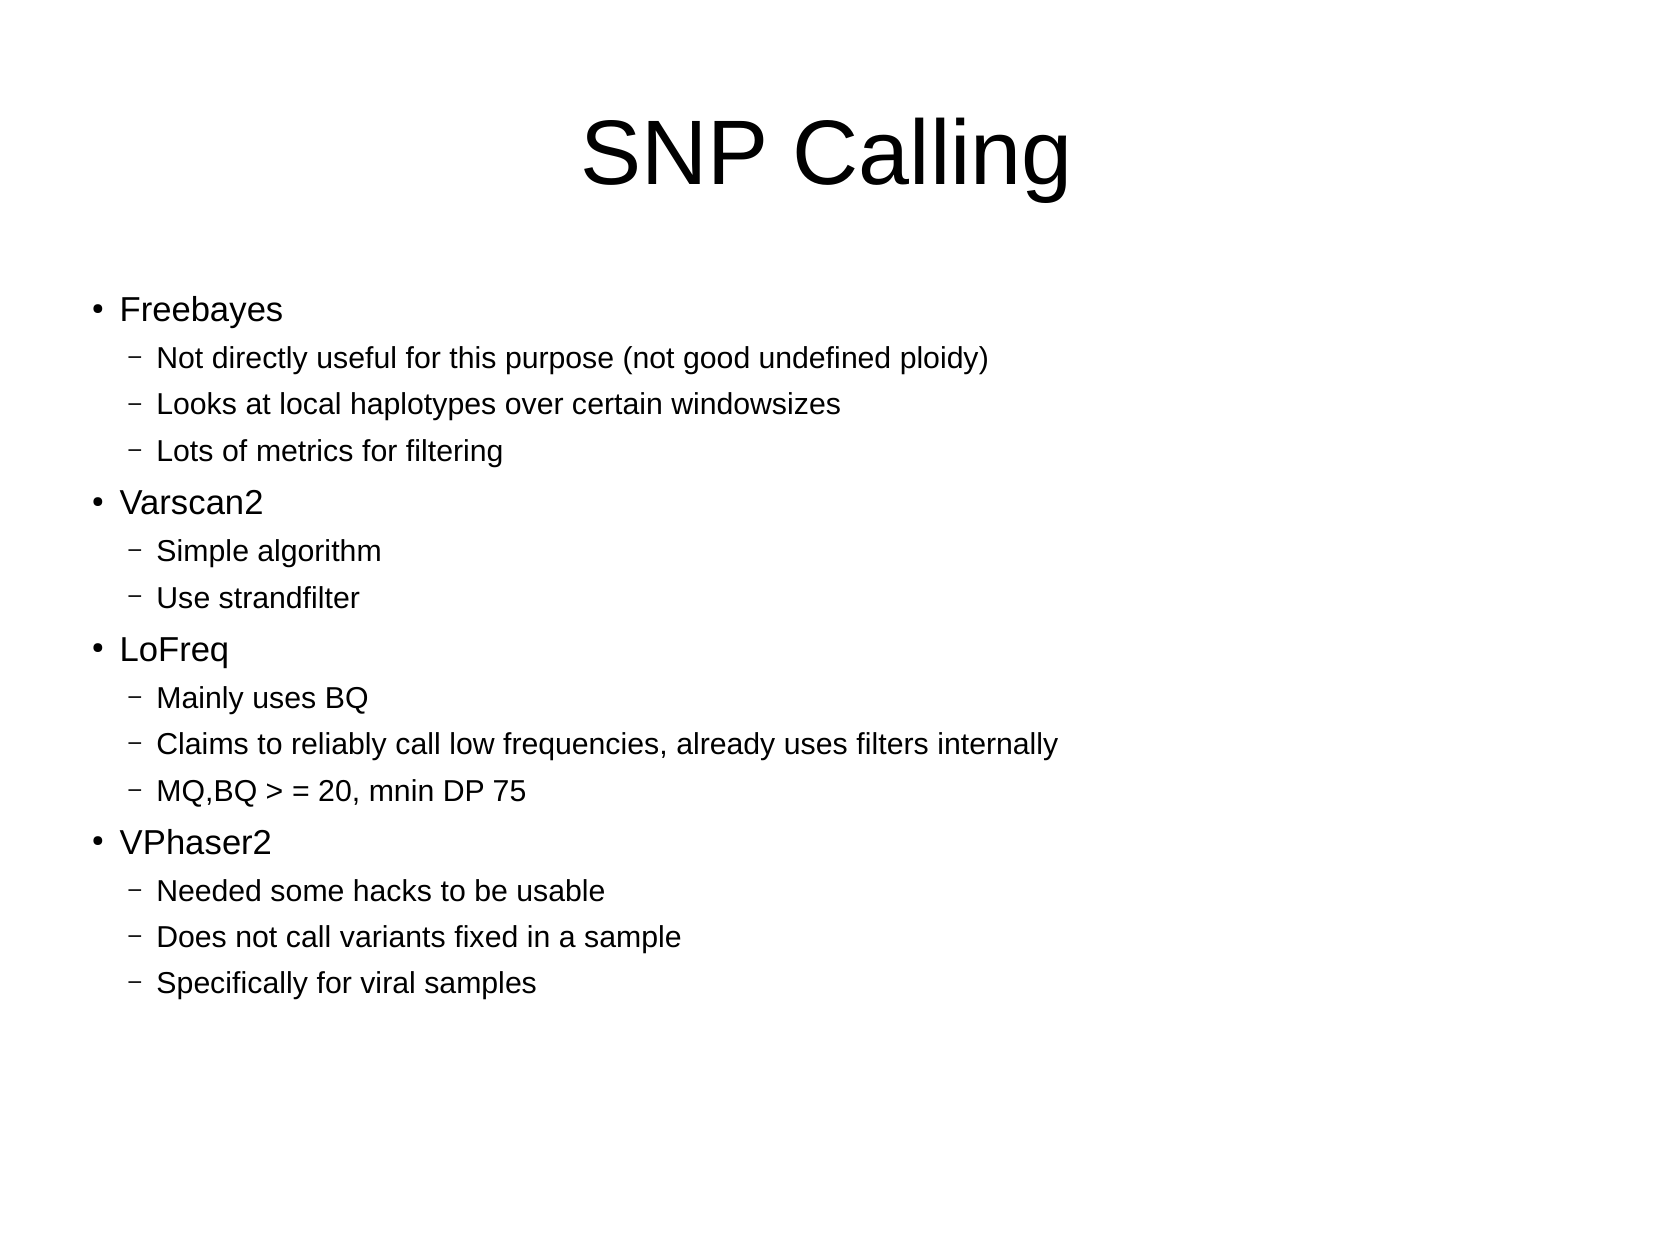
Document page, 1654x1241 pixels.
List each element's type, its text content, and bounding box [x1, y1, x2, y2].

list Freebayes Not directly useful for this purpose (not good undefined ploidy) Looks at local haplotypes over certain windowsizes Lots of metrics for filtering Varscan2 Simple algorithm Use strandfilter LoFreq Mainly uses BQ Claims to reliably call low frequencies, already uses filters internally MQ,BQ > = 20, mnin DP 75 VPhaser2 Needed some hacks to be usable Does not call variants fixed in a sample Specifically for viral samples [82, 290, 1571, 1010]
title SNP Calling [82, 49, 1571, 257]
